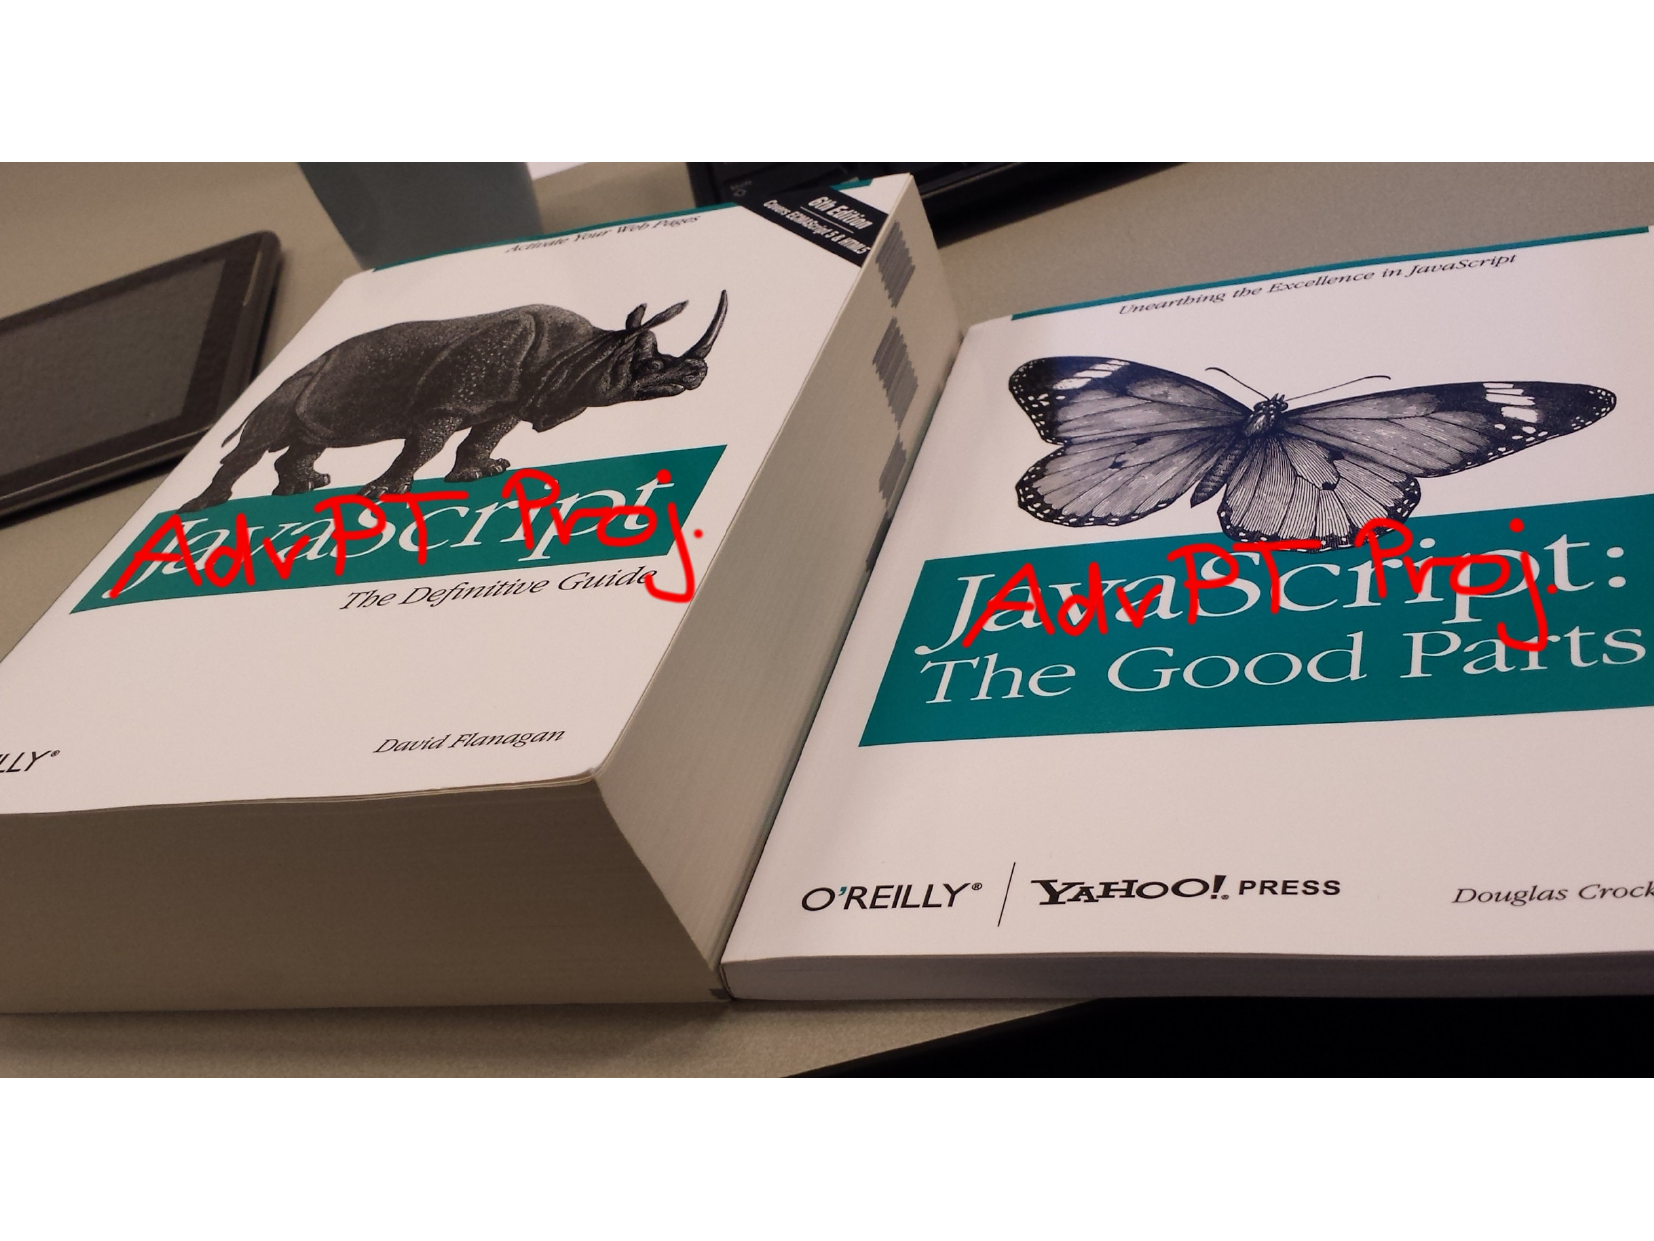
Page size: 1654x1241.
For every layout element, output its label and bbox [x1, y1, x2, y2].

picture [0, 162, 1654, 1078]
